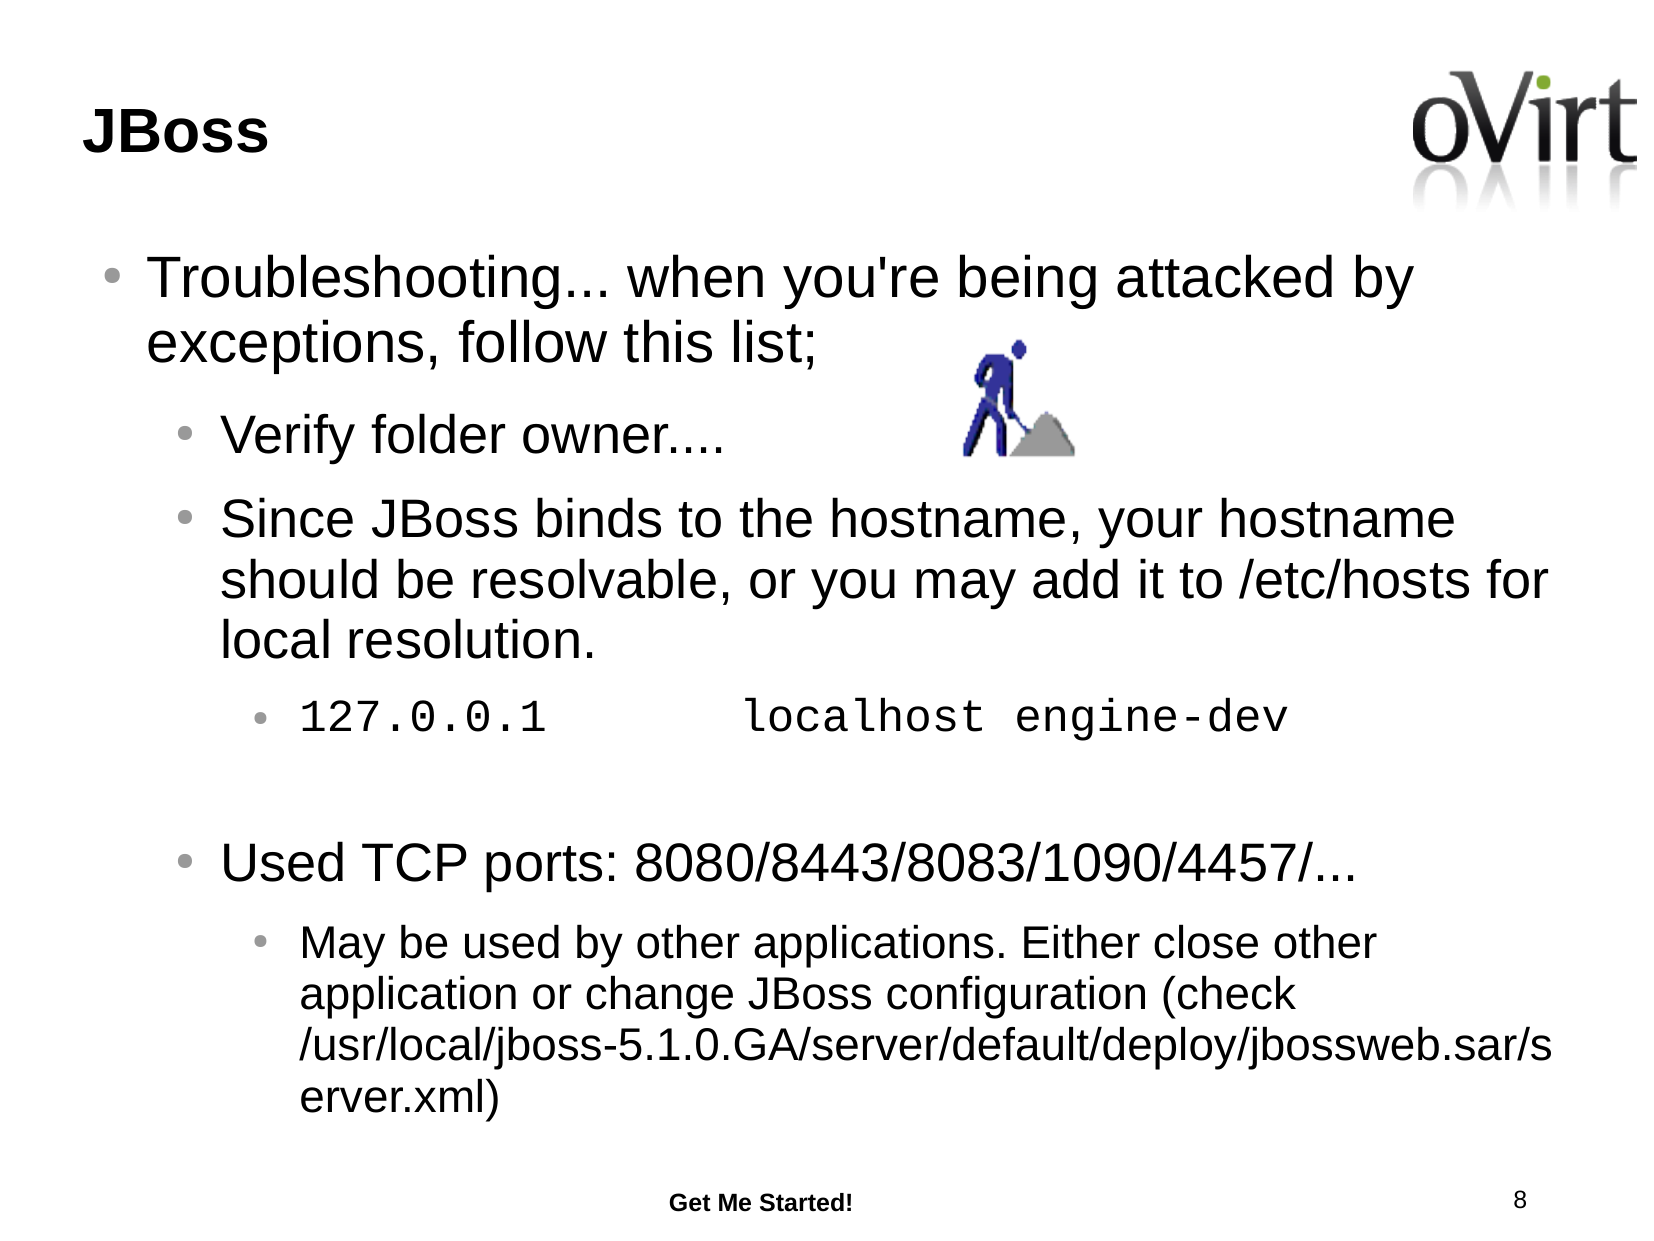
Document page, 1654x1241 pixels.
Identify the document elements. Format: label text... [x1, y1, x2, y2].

list Troubleshooting... when you're being attacked by exceptions, follow this list; Verify folder owner.... Since JBoss binds to the hostname, your hostname should be resolvable, or you may add it to /etc/hosts for local resolution. 127.0.0.1 localhost engine-dev Used TCP ports: 8080/8443/8083/1090/4457/... May be used by other applications. Either close other application or change JBoss configuration (check /usr/local/jboss-5.1.0.GA/server/default/deploy/jbossweb.sar/server.xml) [86, 244, 1576, 1122]
title JBoss [82, 37, 1303, 226]
picture [1413, 63, 1637, 212]
picture [946, 329, 1091, 472]
